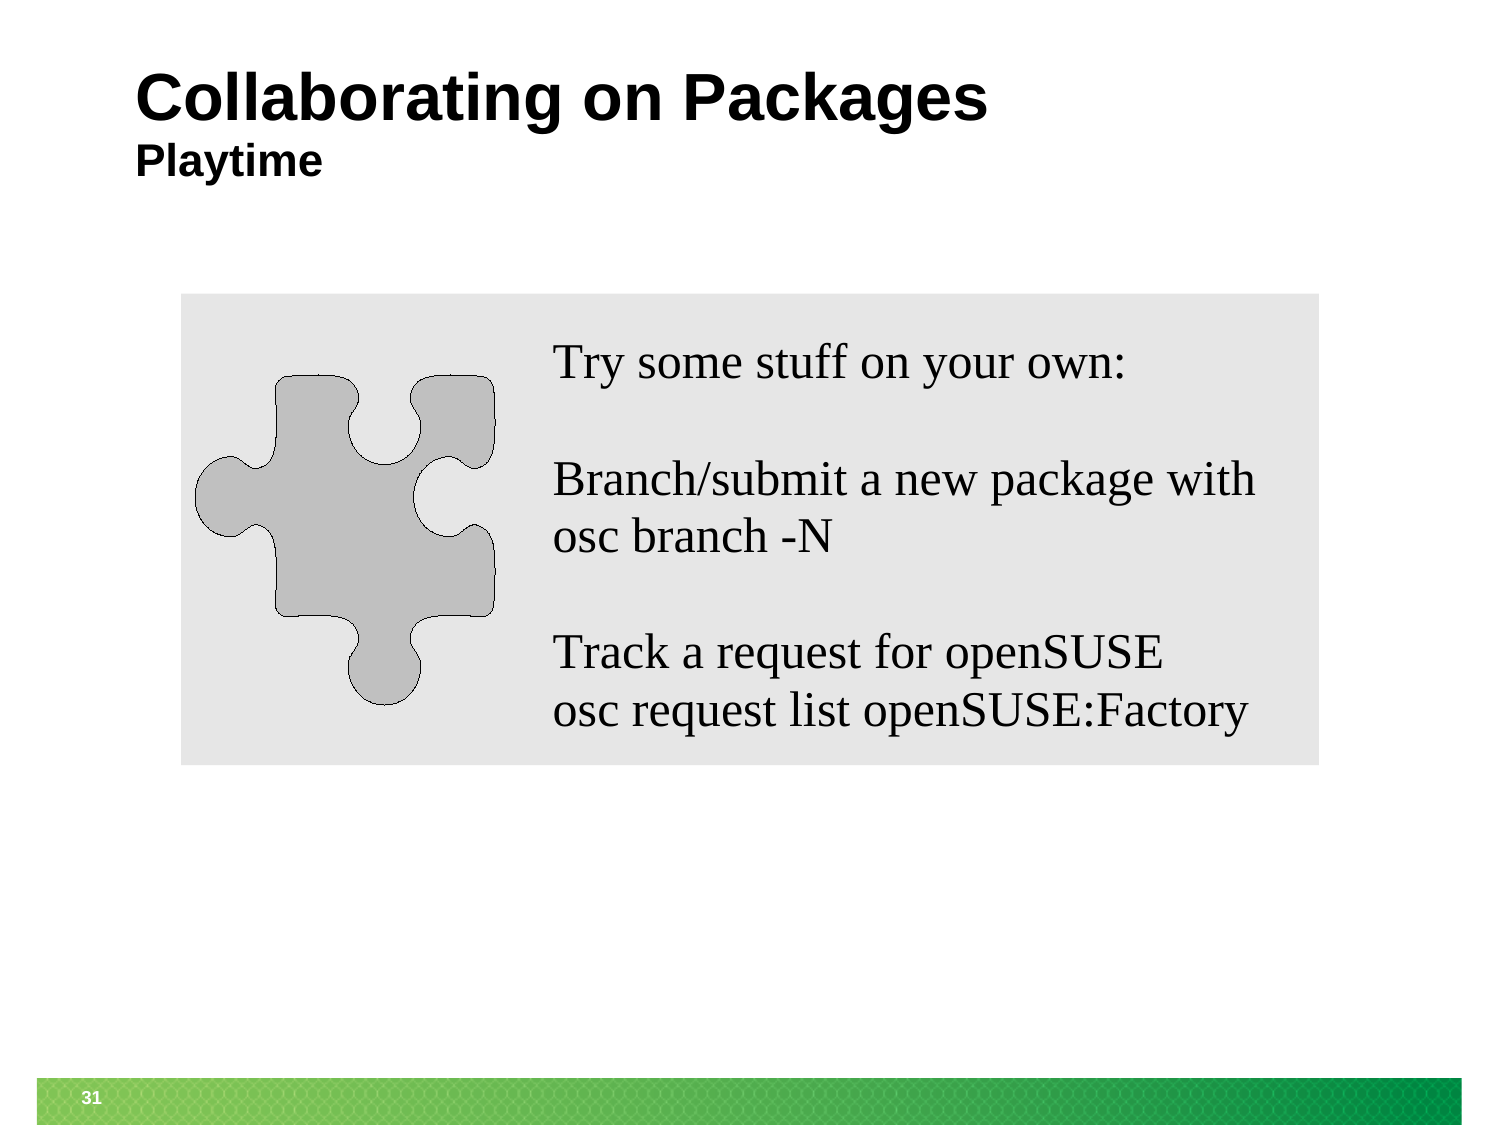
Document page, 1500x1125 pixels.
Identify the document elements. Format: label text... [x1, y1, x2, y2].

title Collaborating on Packages Playtime [135, 41, 1372, 204]
text_box Try some stuff on your own: Branch/submit a new package with osc branch -N Track a request for openSUSE osc request list openSUSE:Factory [552, 331, 1257, 736]
picture [36, 1078, 1462, 1125]
text_box [181, 293, 1319, 766]
